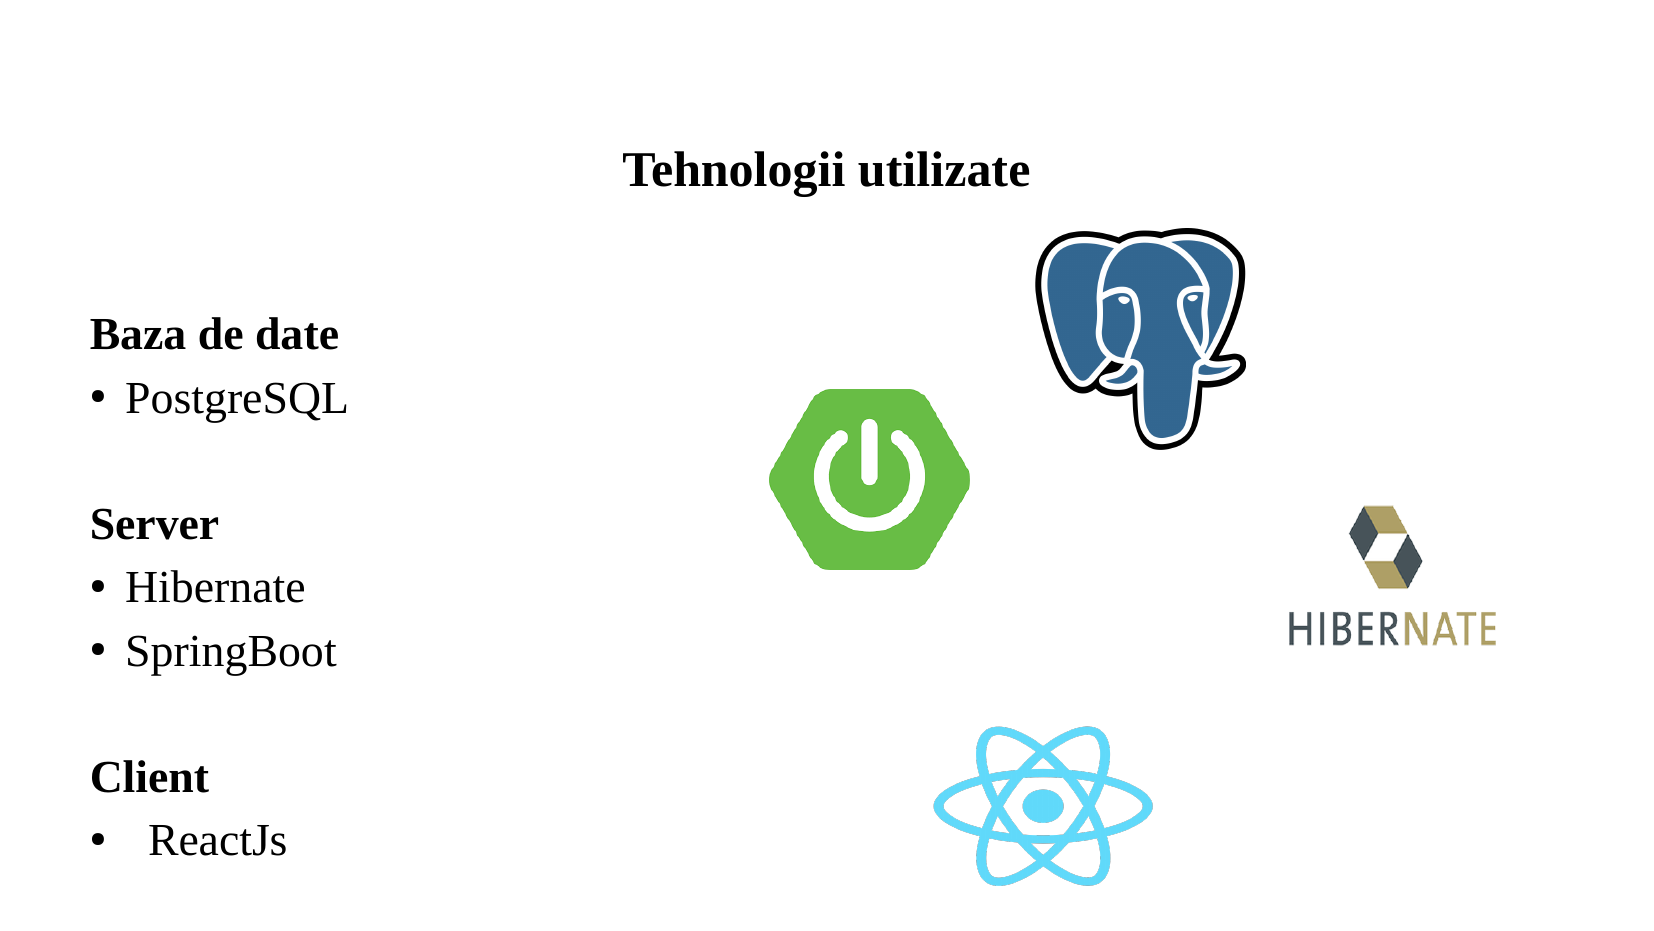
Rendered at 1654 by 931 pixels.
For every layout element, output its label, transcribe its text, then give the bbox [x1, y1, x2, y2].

picture [769, 389, 970, 571]
picture [855, 698, 1231, 916]
text_box Baza de date PostgreSQL Server Hibernate SpringBoot Client ReactJs [75, 301, 1606, 874]
text_box Tehnologii utilizate [451, 135, 1202, 241]
picture [1035, 228, 1246, 451]
picture [1233, 464, 1546, 691]
